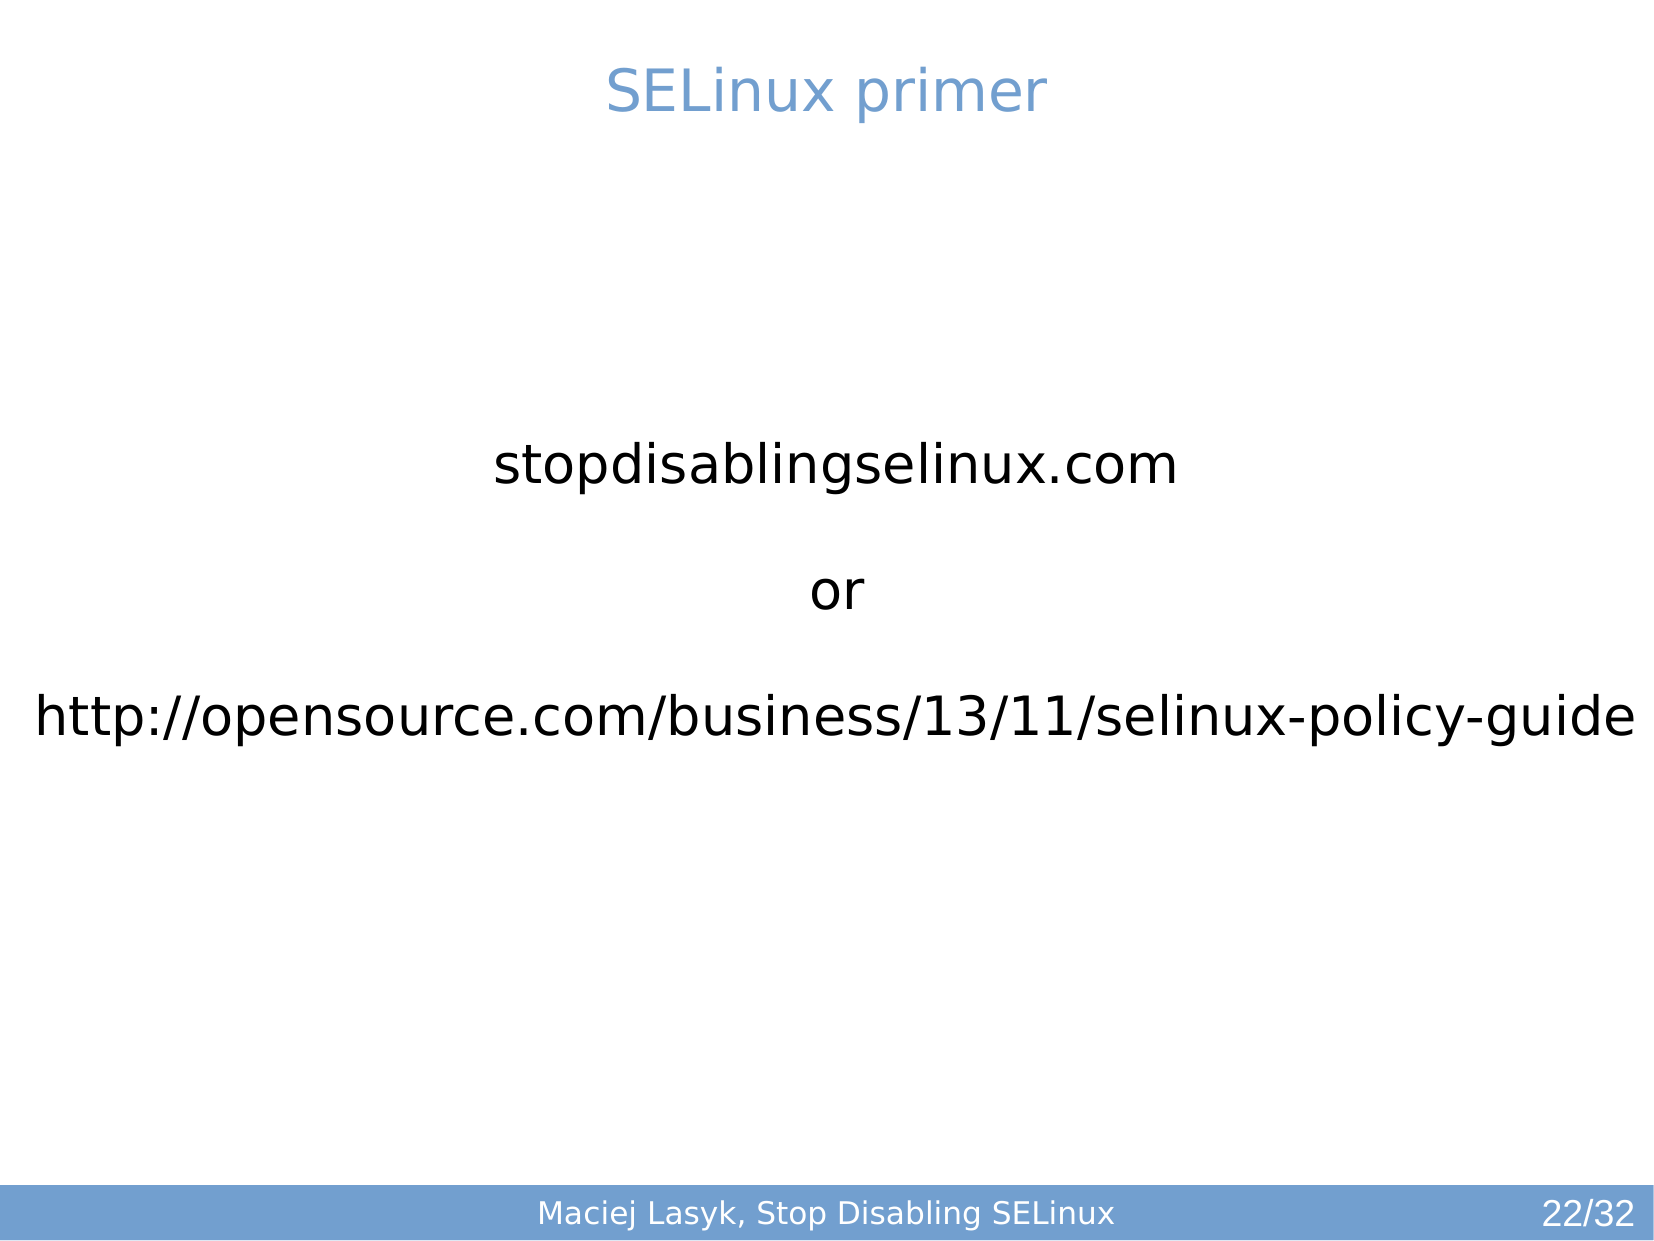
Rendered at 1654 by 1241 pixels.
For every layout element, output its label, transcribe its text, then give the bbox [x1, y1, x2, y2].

text_box Maciej Lasyk, Stop Disabling SELinux [522, 1188, 1132, 1240]
text_box SELinux primer [590, 50, 1064, 133]
text_box stopdisablingselinux.com or http://opensource.com/business/13/11/selinux-policy-guide [19, 425, 1654, 756]
text_box [0, 1185, 1516, 1241]
text_box 22/32 [1516, 1185, 1651, 1241]
